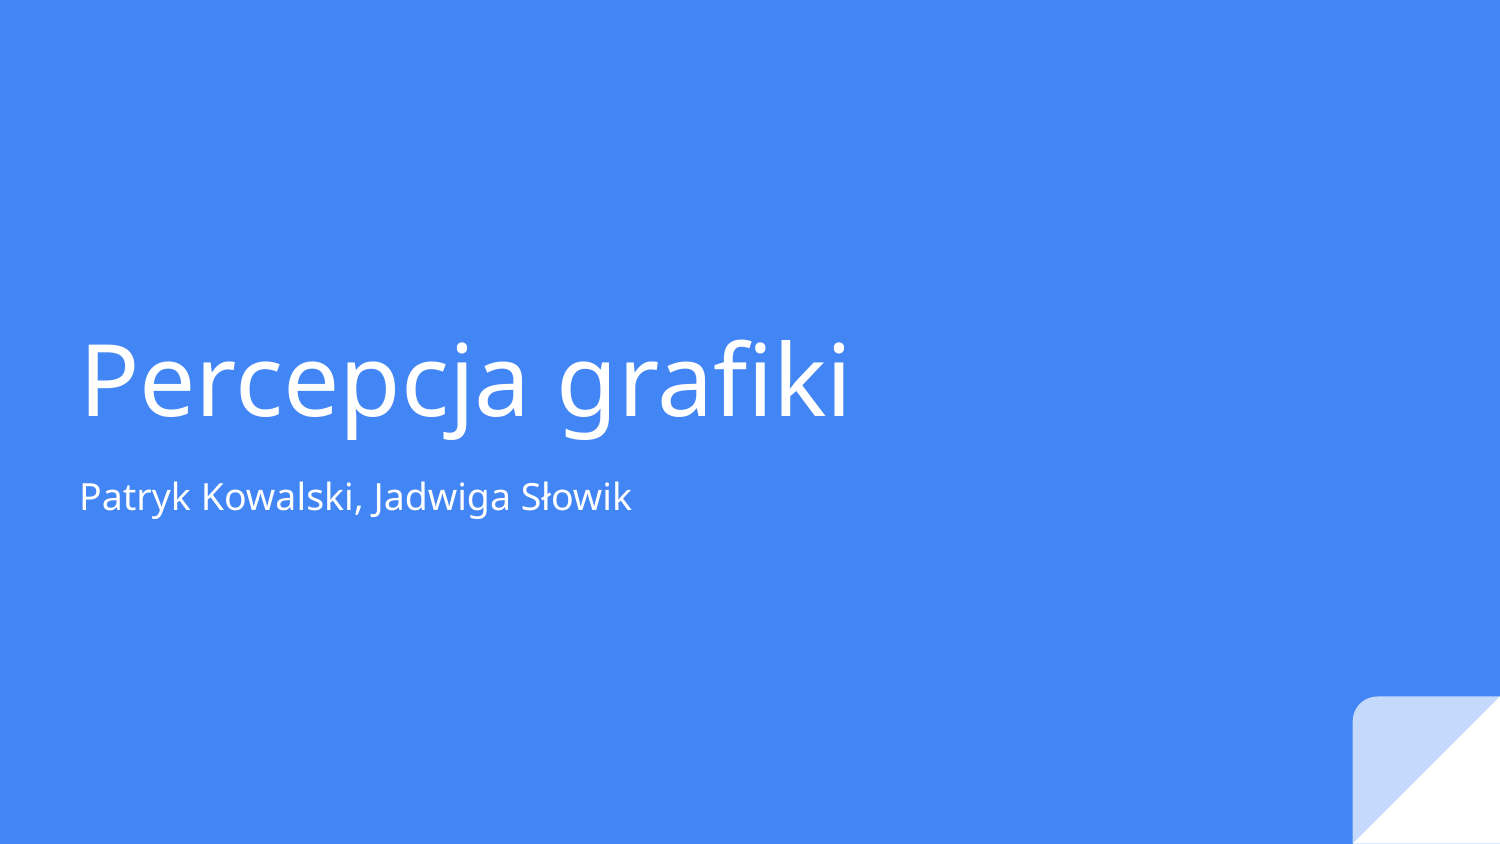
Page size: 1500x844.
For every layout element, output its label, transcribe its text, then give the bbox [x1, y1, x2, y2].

subtitle Patryk Kowalski, Jadwiga Słowik [64, 457, 1413, 529]
title Percepcja grafiki [64, 298, 1413, 452]
